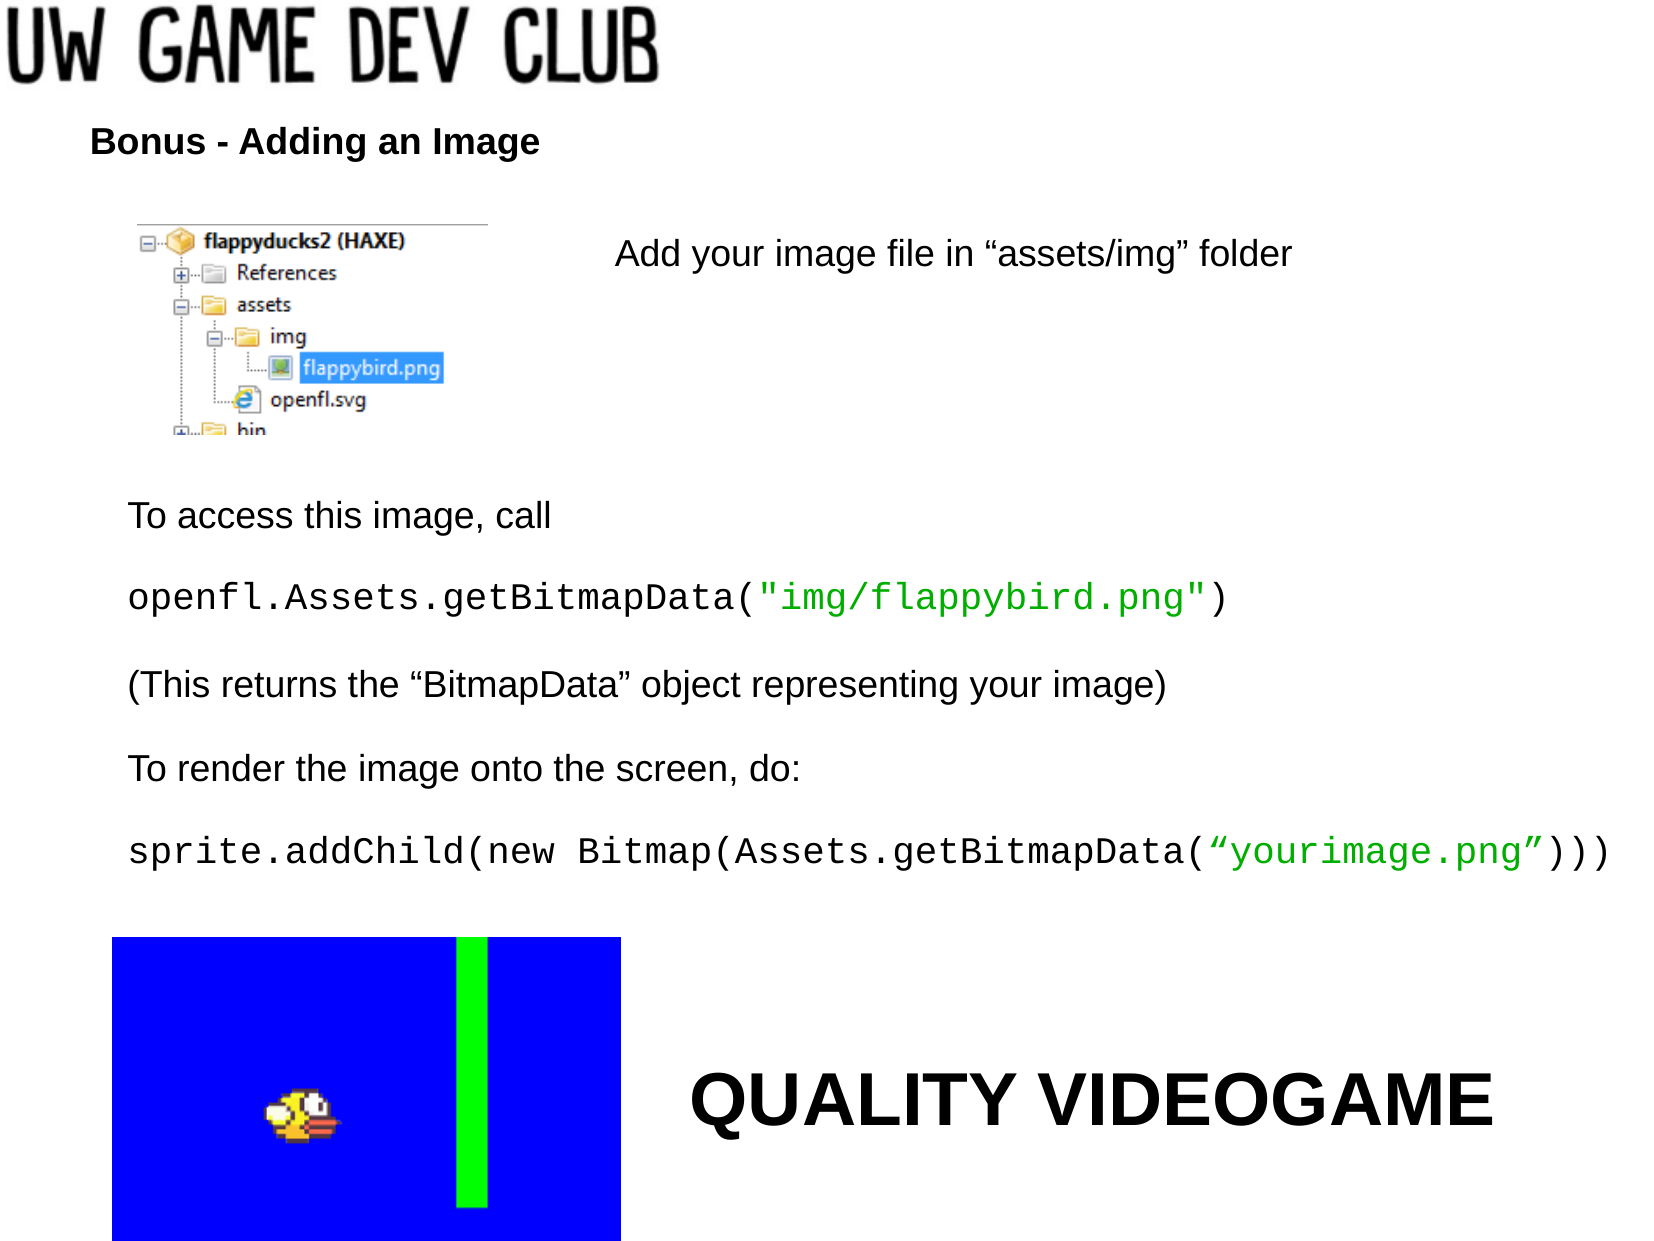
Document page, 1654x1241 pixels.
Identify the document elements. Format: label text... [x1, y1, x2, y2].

text_box To access this image, call openfl.Assets.getBitmapData("img/flappybird.png") (This returns the “BitmapData” object representing your image) To render the image onto the screen, do: sprite.addChild(new Bitmap(Assets.getBitmapData(“yourimage.png”))) [112, 487, 1651, 875]
picture [1, 0, 676, 94]
picture [137, 224, 488, 436]
text_box Add your image file in “assets/img” folder [600, 225, 1313, 282]
text_box Bonus - Adding an Image [75, 112, 1576, 171]
text_box QUALITY VIDEOGAME [675, 1050, 1576, 1149]
picture [112, 937, 621, 1241]
